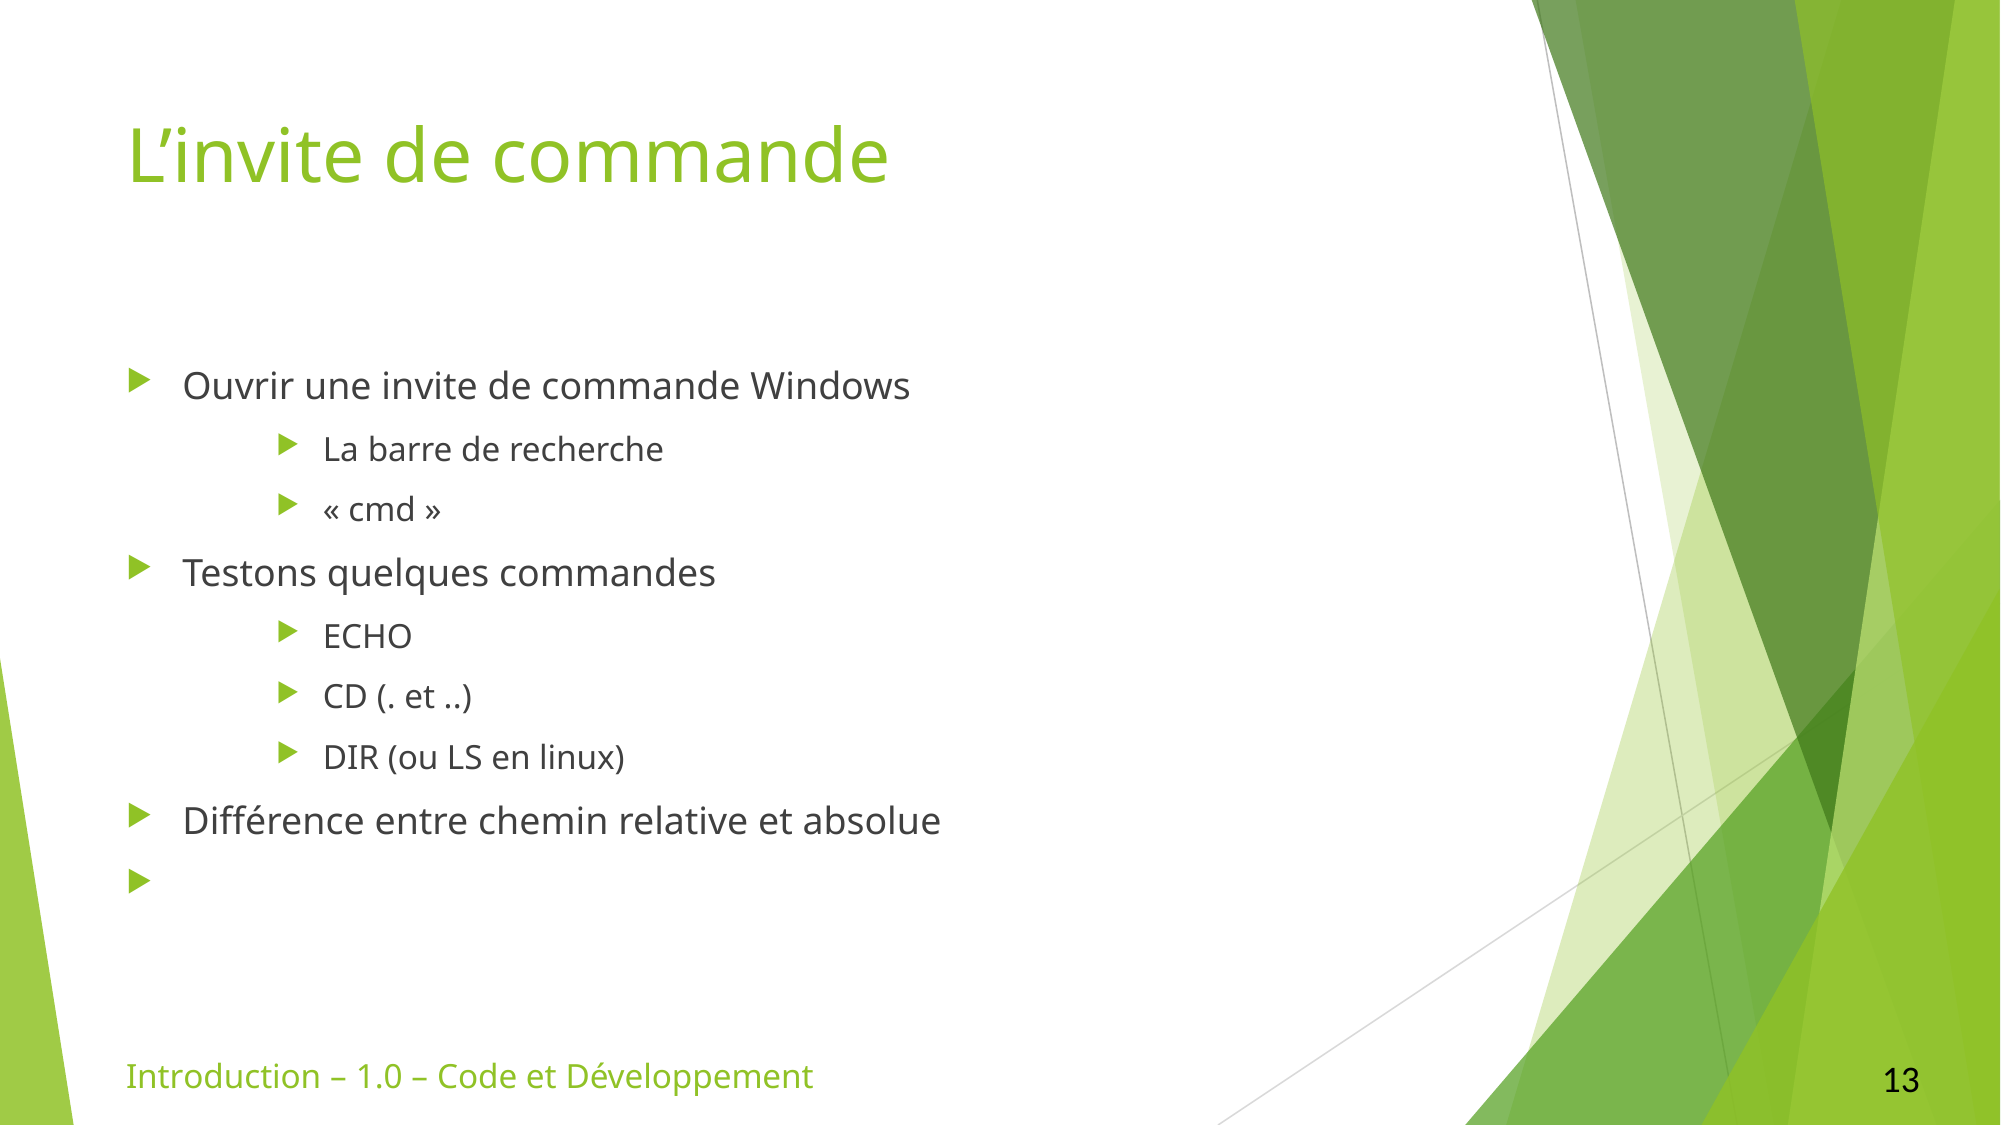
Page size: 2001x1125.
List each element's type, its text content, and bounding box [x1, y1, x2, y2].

list Ouvrir une invite de commande Windows La barre de recherche « cmd » Testons quelques commandes ECHO CD (. et ..) DIR (ou LS en linux) Différence entre chemin relative et absolue [111, 354, 1522, 992]
text_box 12 [1866, 1047, 1979, 1108]
title L’invite de commande [111, 99, 1522, 317]
text_box Introduction – 1.0 – Code et Développement [111, 1047, 1094, 1109]
